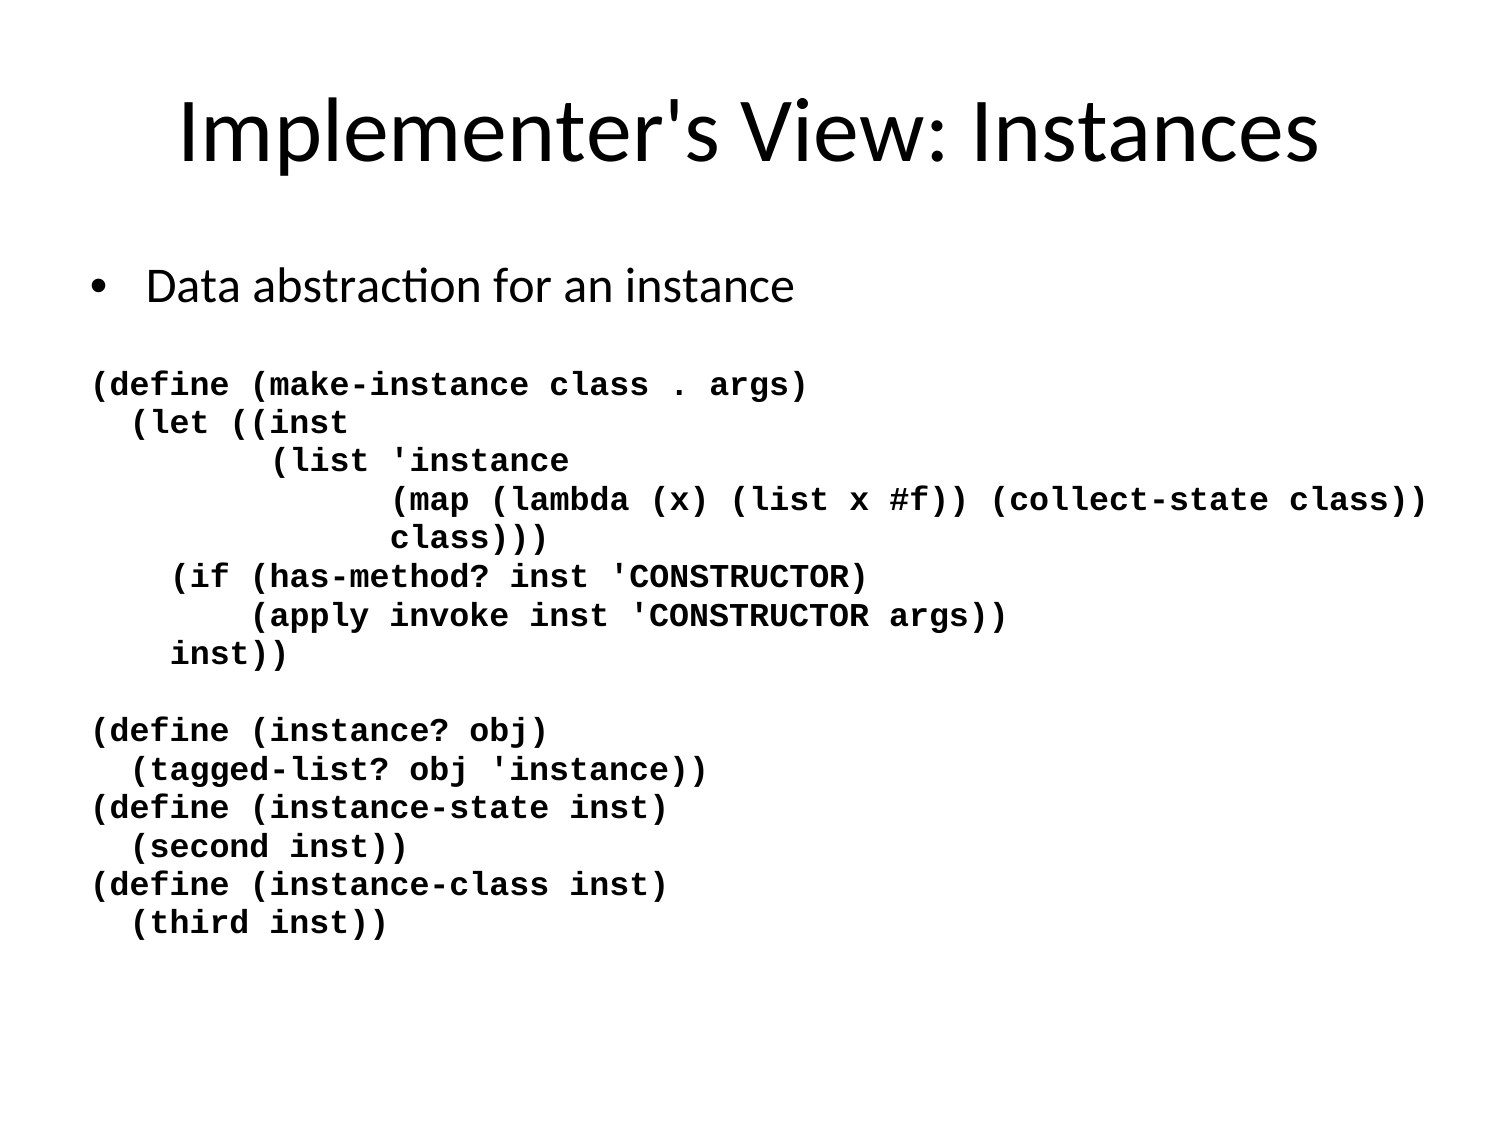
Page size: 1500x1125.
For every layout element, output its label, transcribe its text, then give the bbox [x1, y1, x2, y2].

title Implementer's View: Instances [75, 24, 1426, 254]
list Data abstraction for an instance (define (make-instance class . args) (let ((inst (list 'instance (map (lambda (x) (list x #f)) (collect-state class)) class))) (if (has-method? inst 'CONSTRUCTOR) (apply invoke inst 'CONSTRUCTOR args)) inst)) (define (instance? obj) (tagged-list? obj 'instance)) (define (instance-state inst) (second inst)) (define (instance-class inst) (third inst)) [74, 262, 1450, 1063]
